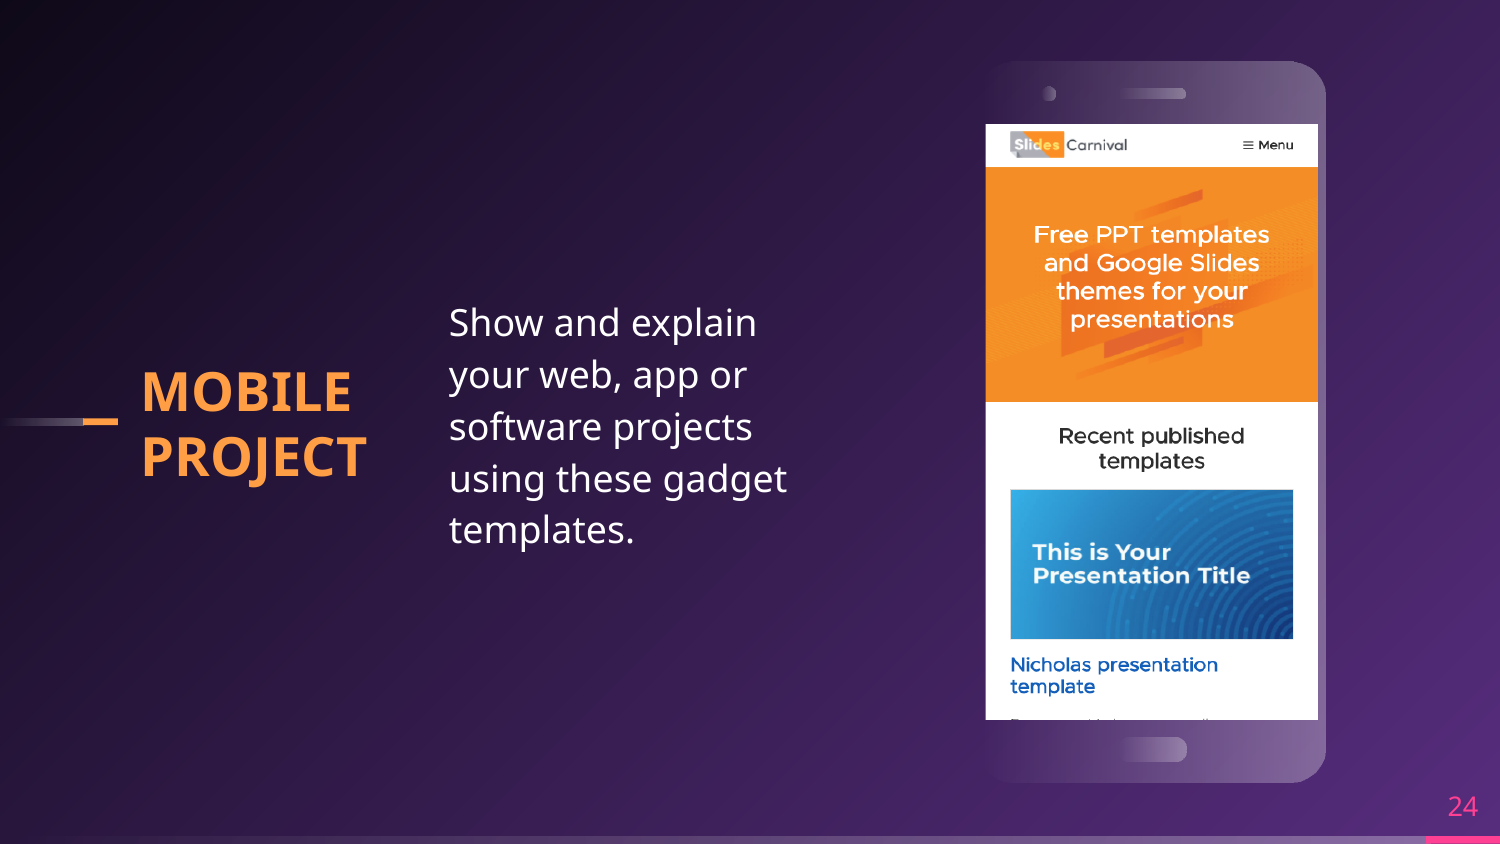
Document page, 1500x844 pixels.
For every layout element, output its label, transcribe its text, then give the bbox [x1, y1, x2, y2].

picture [985, 124, 1318, 720]
list MOBILE PROJECT [140, 61, 403, 783]
list Show and explain your web, app or software projects using these gadget templates. [448, 61, 824, 783]
text_box [978, 61, 1326, 783]
slide_number <número> [1426, 779, 1500, 837]
